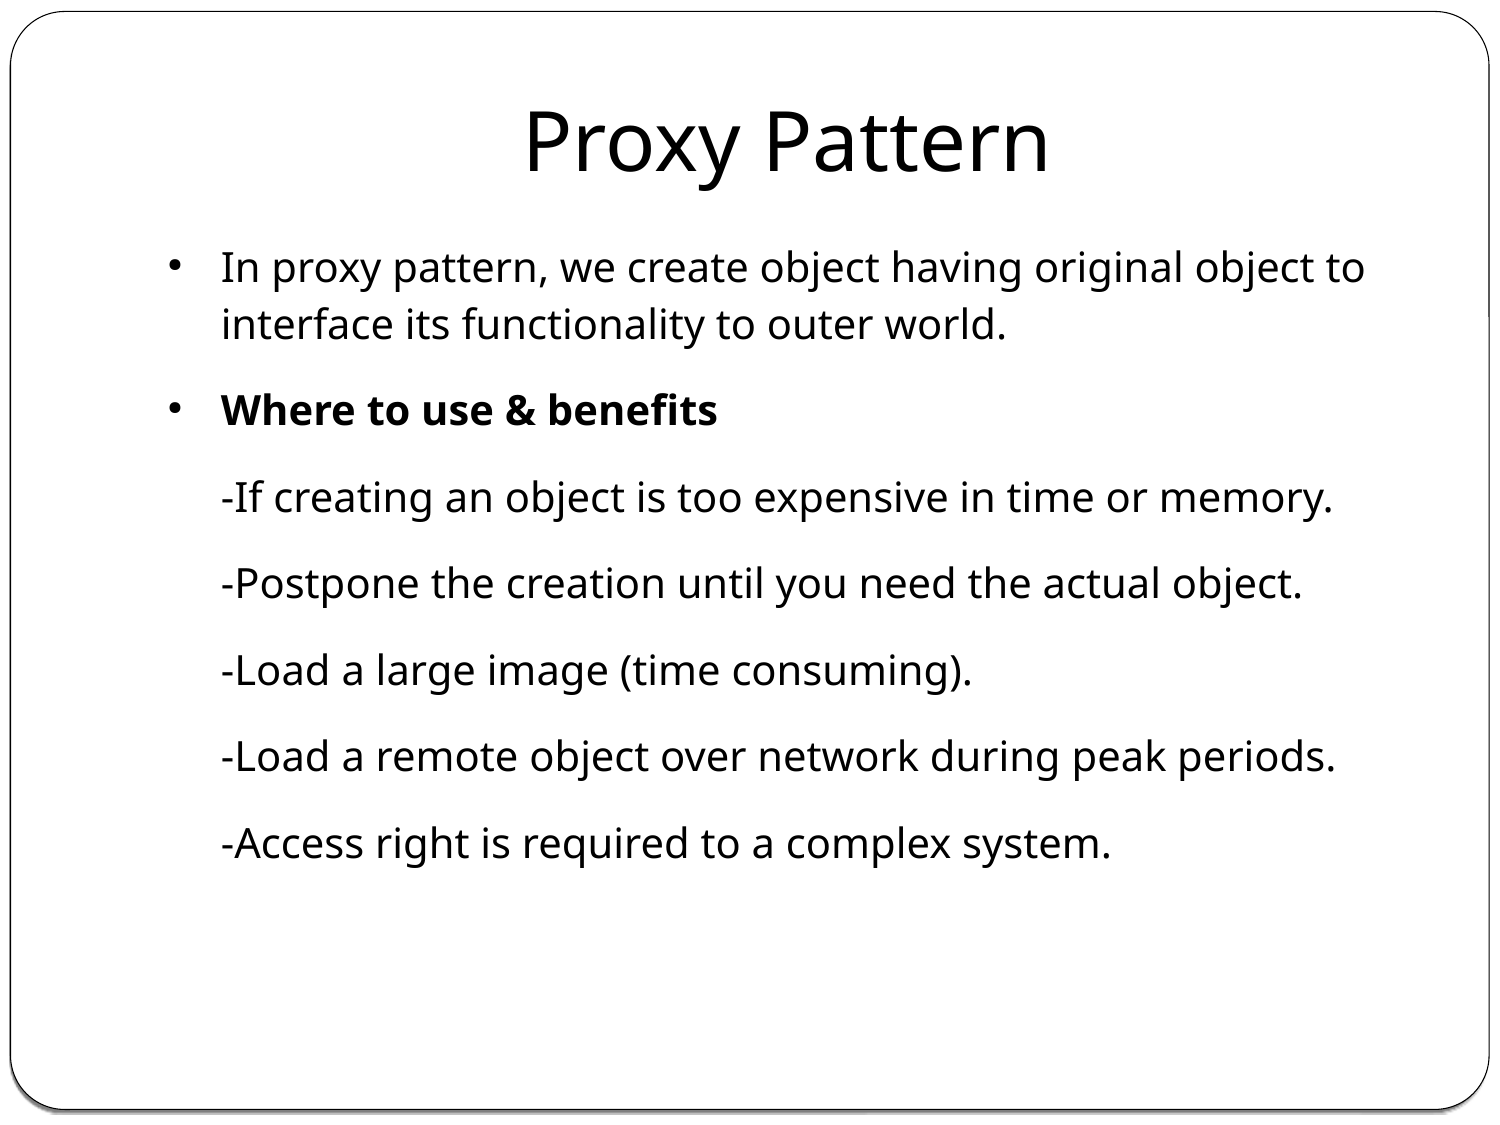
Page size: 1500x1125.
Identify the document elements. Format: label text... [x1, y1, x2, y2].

title Proxy Pattern [150, 45, 1425, 233]
list In proxy pattern, we create object having original object to interface its functionality to outer world. Where to use & benefits -If creating an object is too expensive in time or memory. -Postpone the creation until you need the actual object. -Load a large image (time consuming). -Load a remote object over network during peak periods. -Access right is required to a complex system. [150, 237, 1425, 988]
